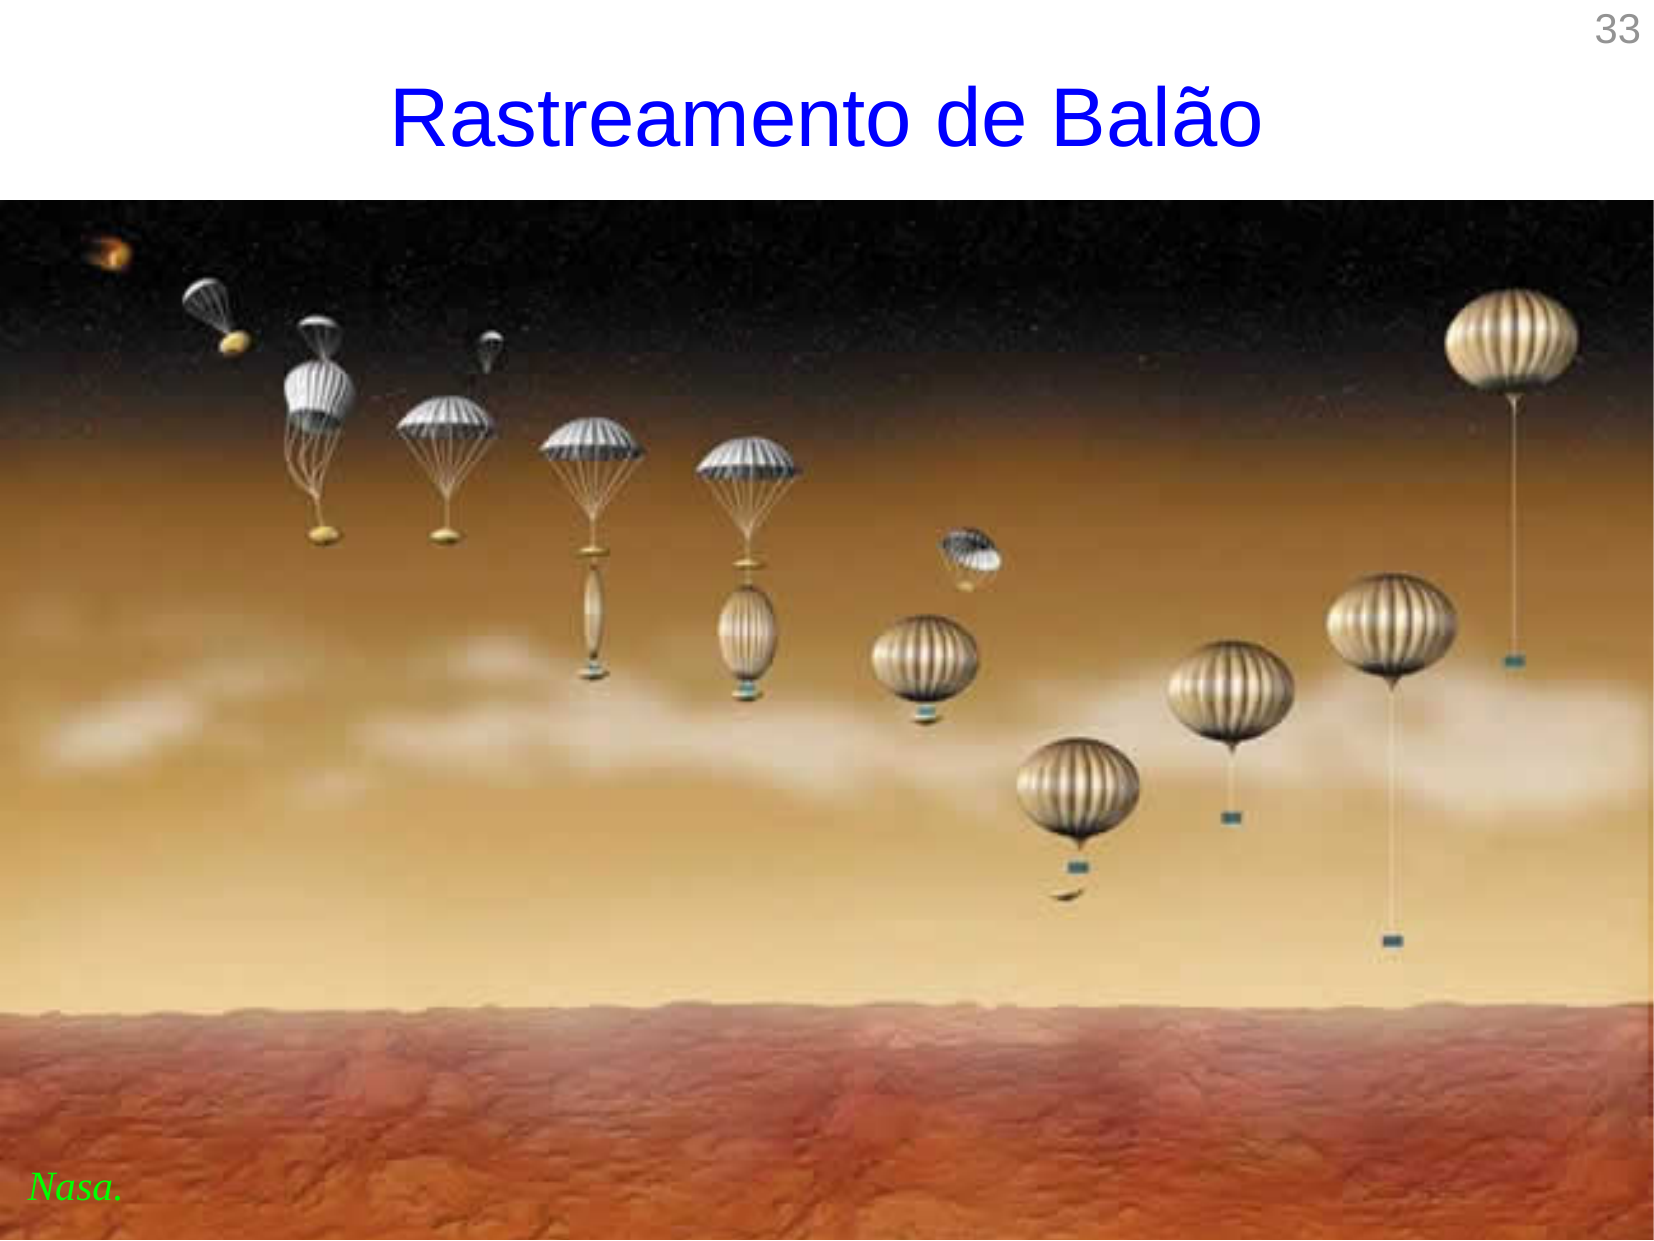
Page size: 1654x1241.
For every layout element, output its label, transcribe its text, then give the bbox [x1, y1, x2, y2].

picture [0, 200, 1654, 1240]
title Rastreamento de Balão [88, 59, 1565, 178]
text_box Nasa. [12, 1155, 497, 1241]
